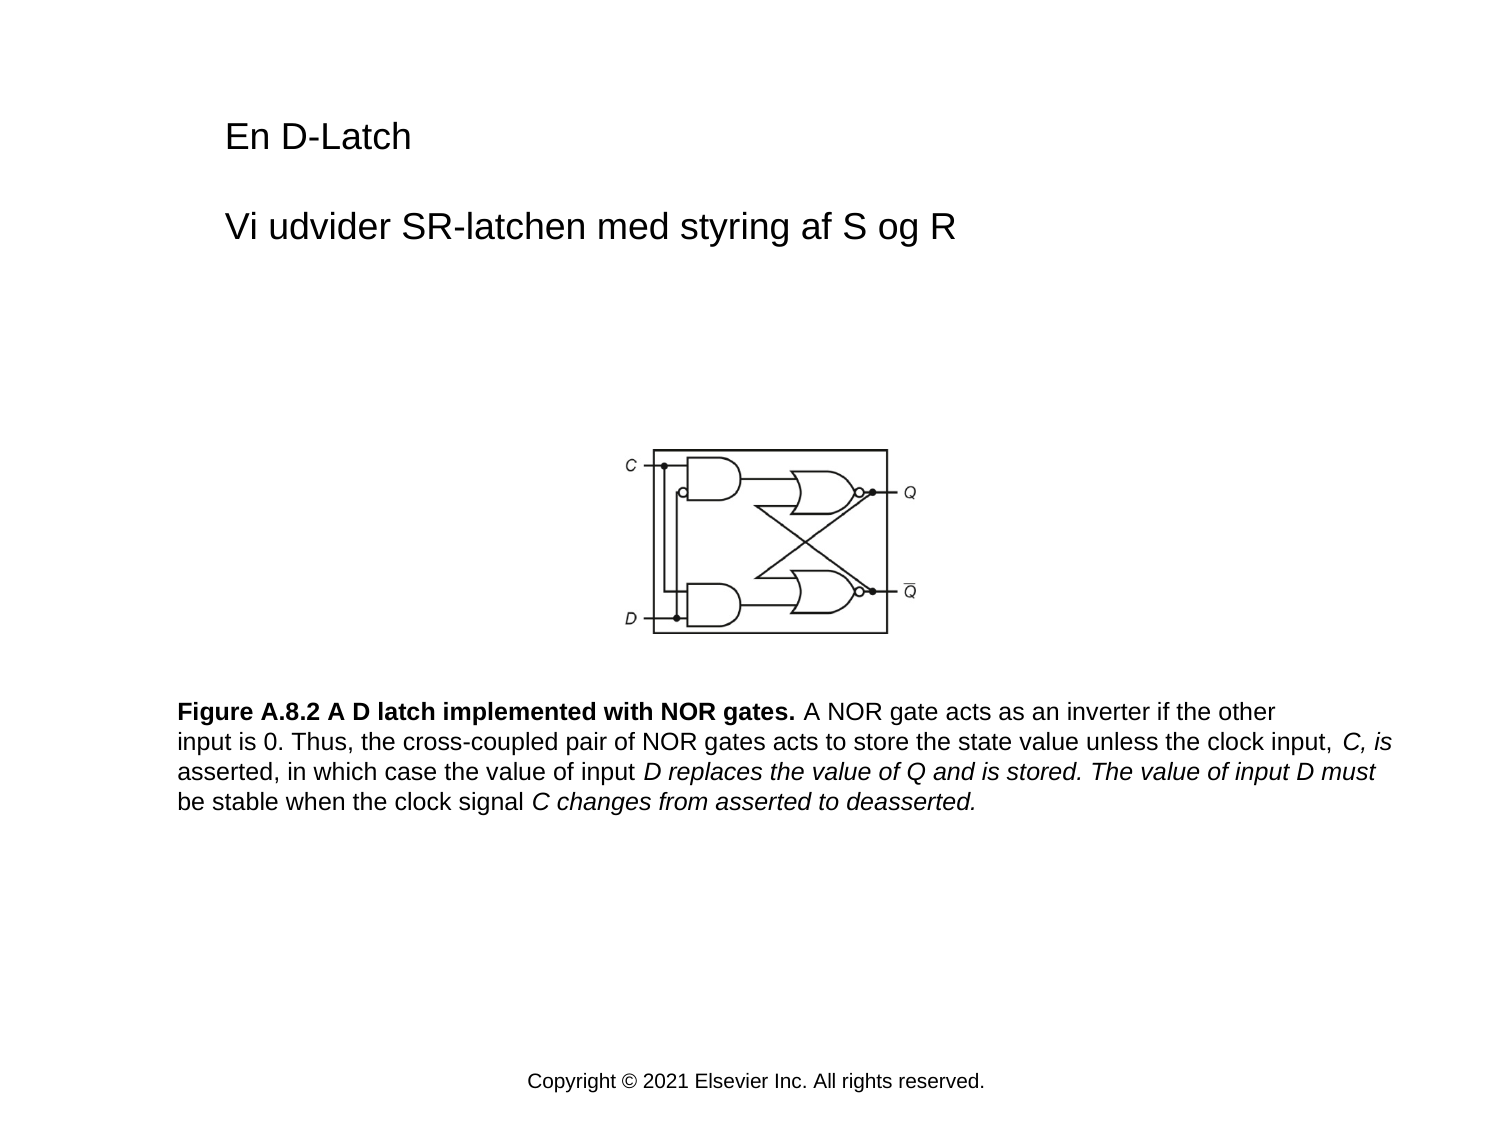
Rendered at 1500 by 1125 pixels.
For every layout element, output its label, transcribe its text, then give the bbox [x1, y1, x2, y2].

text_box Copyright © 2021 Elsevier Inc. All rights reserved. [512, 1059, 1001, 1101]
text_box Figure A.8.2 A D latch implemented with NOR gates. A NOR gate acts as an inverter if the other input is 0. Thus, the cross-coupled pair of NOR gates acts to store the state value unless the clock input, C, is asserted, in which case the value of input D replaces the value of Q and is stored. The value of input D must be stable when the clock signal C changes from asserted to deasserted. [162, 687, 1500, 823]
text_box En D-Latch Vi udvider SR-latchen med styring af S og R [210, 104, 973, 255]
picture [624, 449, 916, 634]
